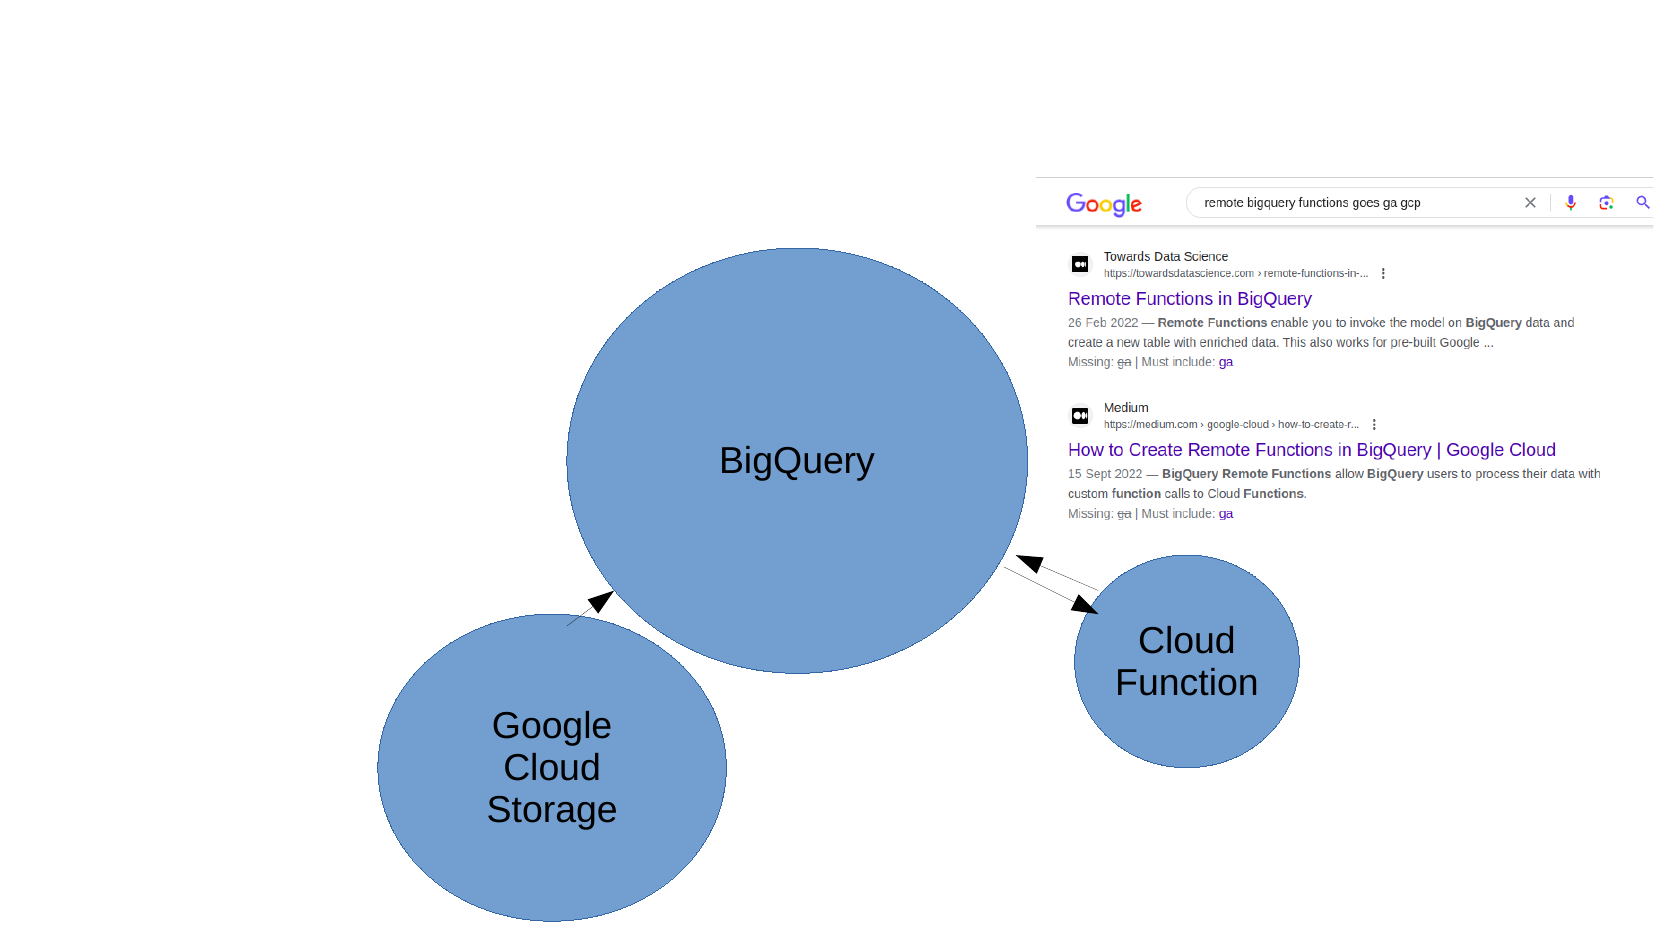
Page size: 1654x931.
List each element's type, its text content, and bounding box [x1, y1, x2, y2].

text_box BigQuery [566, 248, 1028, 674]
text_box Google Cloud Storage [377, 614, 727, 922]
text_box Cloud Function [1074, 555, 1300, 768]
picture [1036, 177, 1654, 537]
